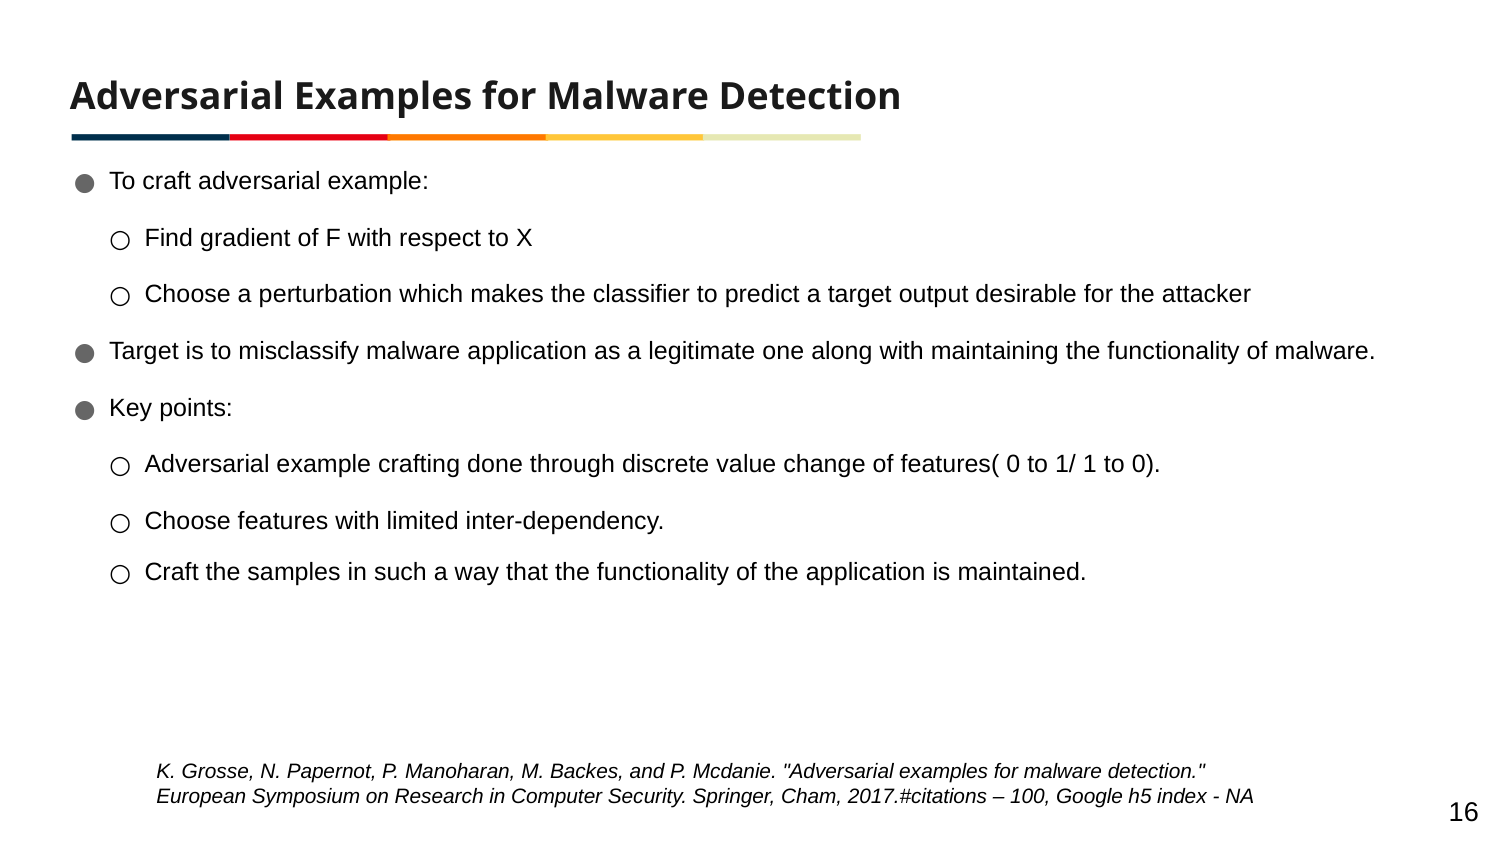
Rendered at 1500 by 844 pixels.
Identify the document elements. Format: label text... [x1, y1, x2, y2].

title Adversarial Examples for Malware Detection [54, 56, 1317, 145]
slide_number <number> [1403, 779, 1494, 844]
text_box K. Grosse, N. Papernot, P. Manoharan, M. Backes, and P. Mcdanie. "Adversarial examples for malware detection." European Symposium on Research in Computer Security. Springer, Cham, 2017.#citations – 100, Google h5 index - NA [141, 750, 1269, 813]
text_box To craft adversarial example: Find gradient of F with respect to X Choose a perturbation which makes the classifier to predict a target output desirable for the attacker Target is to misclassify malware application as a legitimate one along with maintaining the functionality of malware. Key points: Adversarial example crafting done through discrete value change of features( 0 to 1/ 1 to 0). Choose features with limited inter-dependency. Craft the samples in such a way that the functionality of the application is maintained. [59, 141, 1407, 844]
picture [71, 130, 875, 142]
